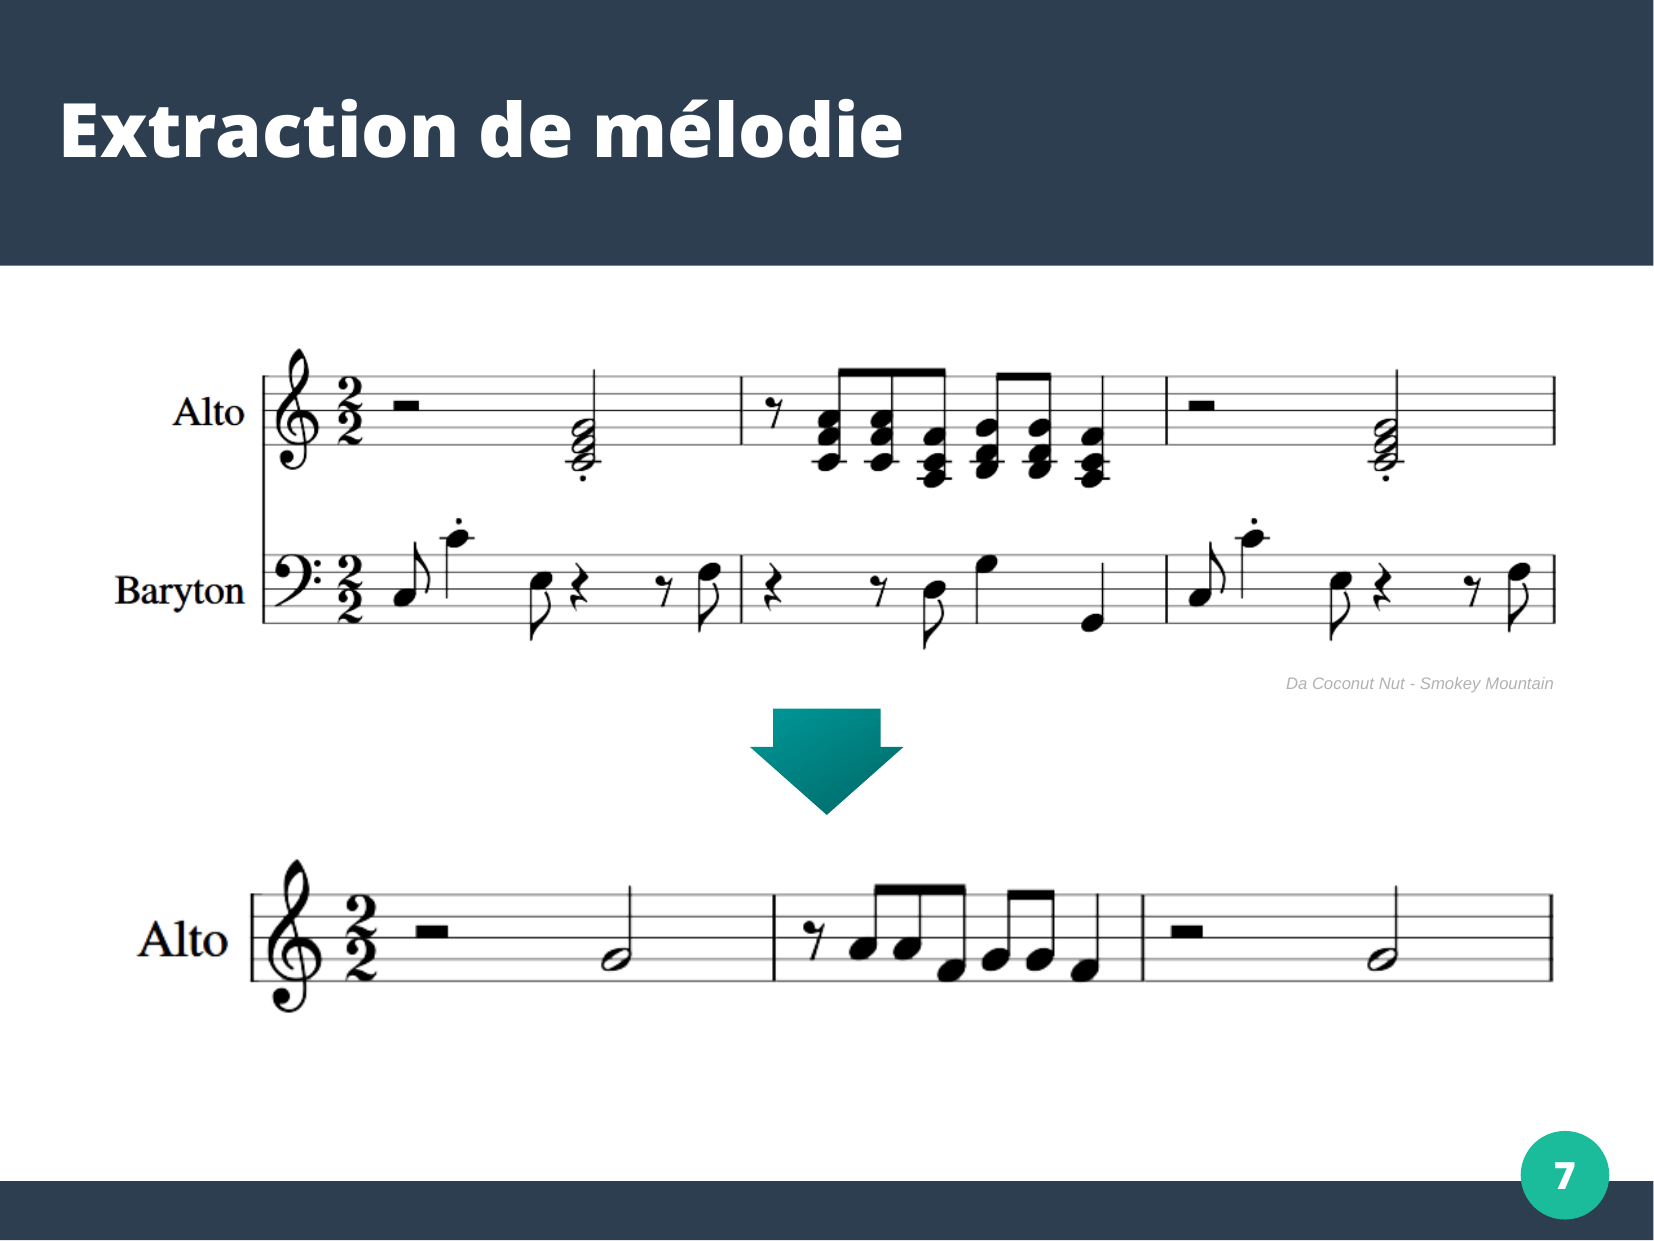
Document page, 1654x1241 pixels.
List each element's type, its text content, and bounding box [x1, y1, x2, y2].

title Extraction de mélodie [59, 49, 1595, 207]
text_box [749, 708, 904, 815]
picture [88, 336, 1565, 679]
picture [88, 826, 1565, 1051]
text_box Da Coconut Nut - Smokey Mountain [1259, 666, 1569, 701]
